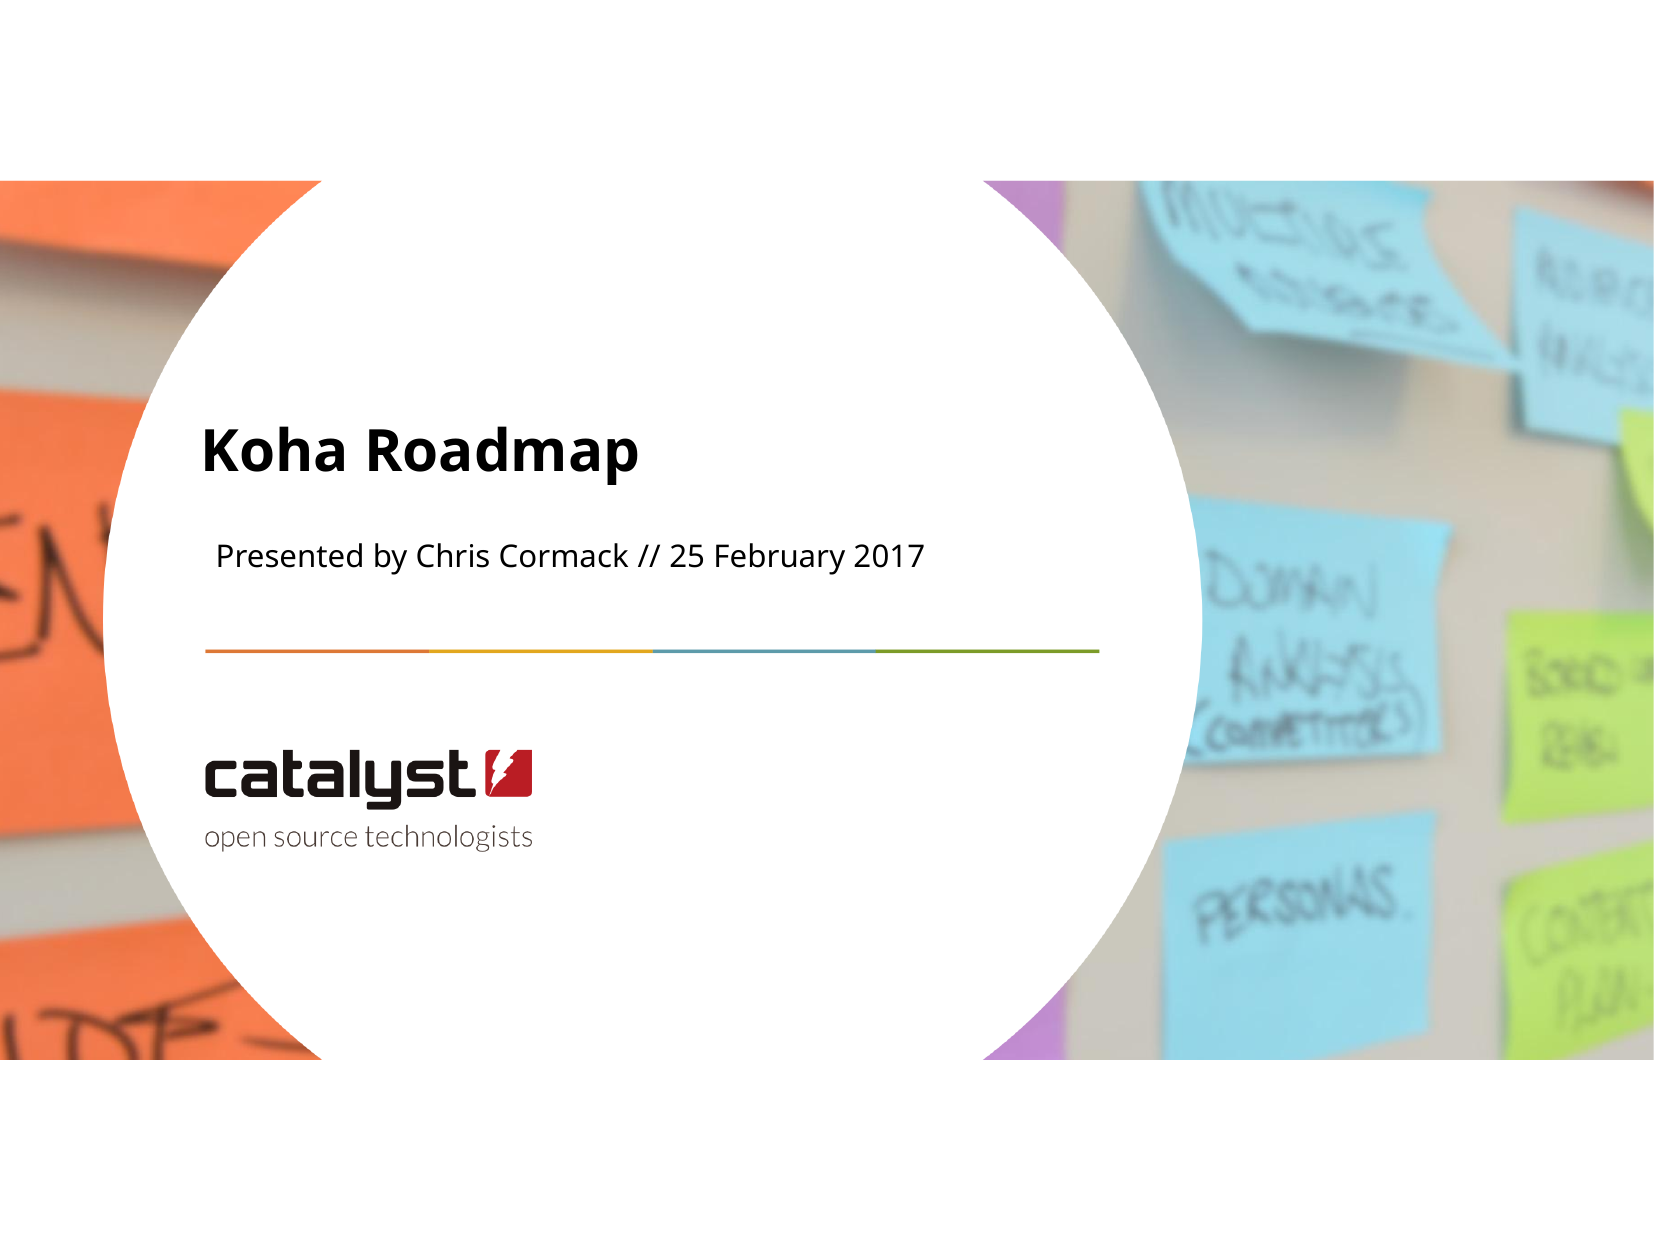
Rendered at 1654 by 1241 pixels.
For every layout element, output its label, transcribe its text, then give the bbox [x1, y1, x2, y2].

text_box Presented by Chris Cormack // 25 February 2017 [200, 526, 1241, 579]
picture [0, 70, 1654, 1170]
title Koha Roadmap [200, 330, 1075, 489]
